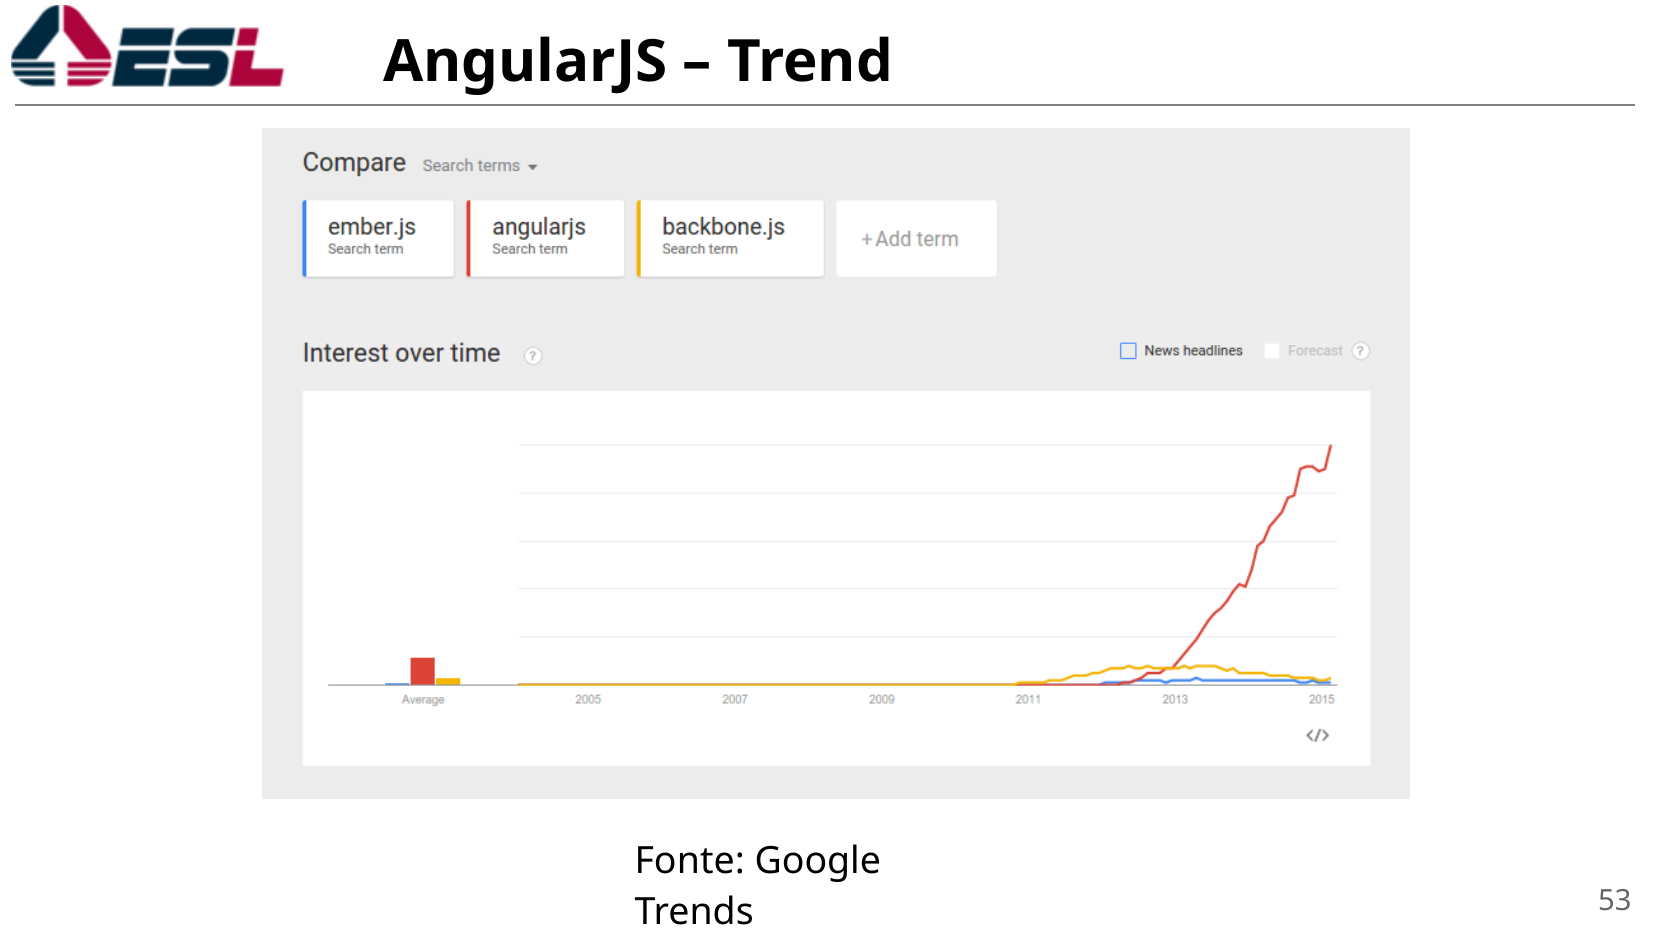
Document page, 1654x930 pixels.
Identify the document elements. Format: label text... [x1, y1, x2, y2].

title AngularJS – Trend [335, 0, 1653, 103]
picture [11, 5, 288, 90]
text_box Fonte: Google Trends [619, 825, 978, 930]
picture [262, 128, 1410, 799]
